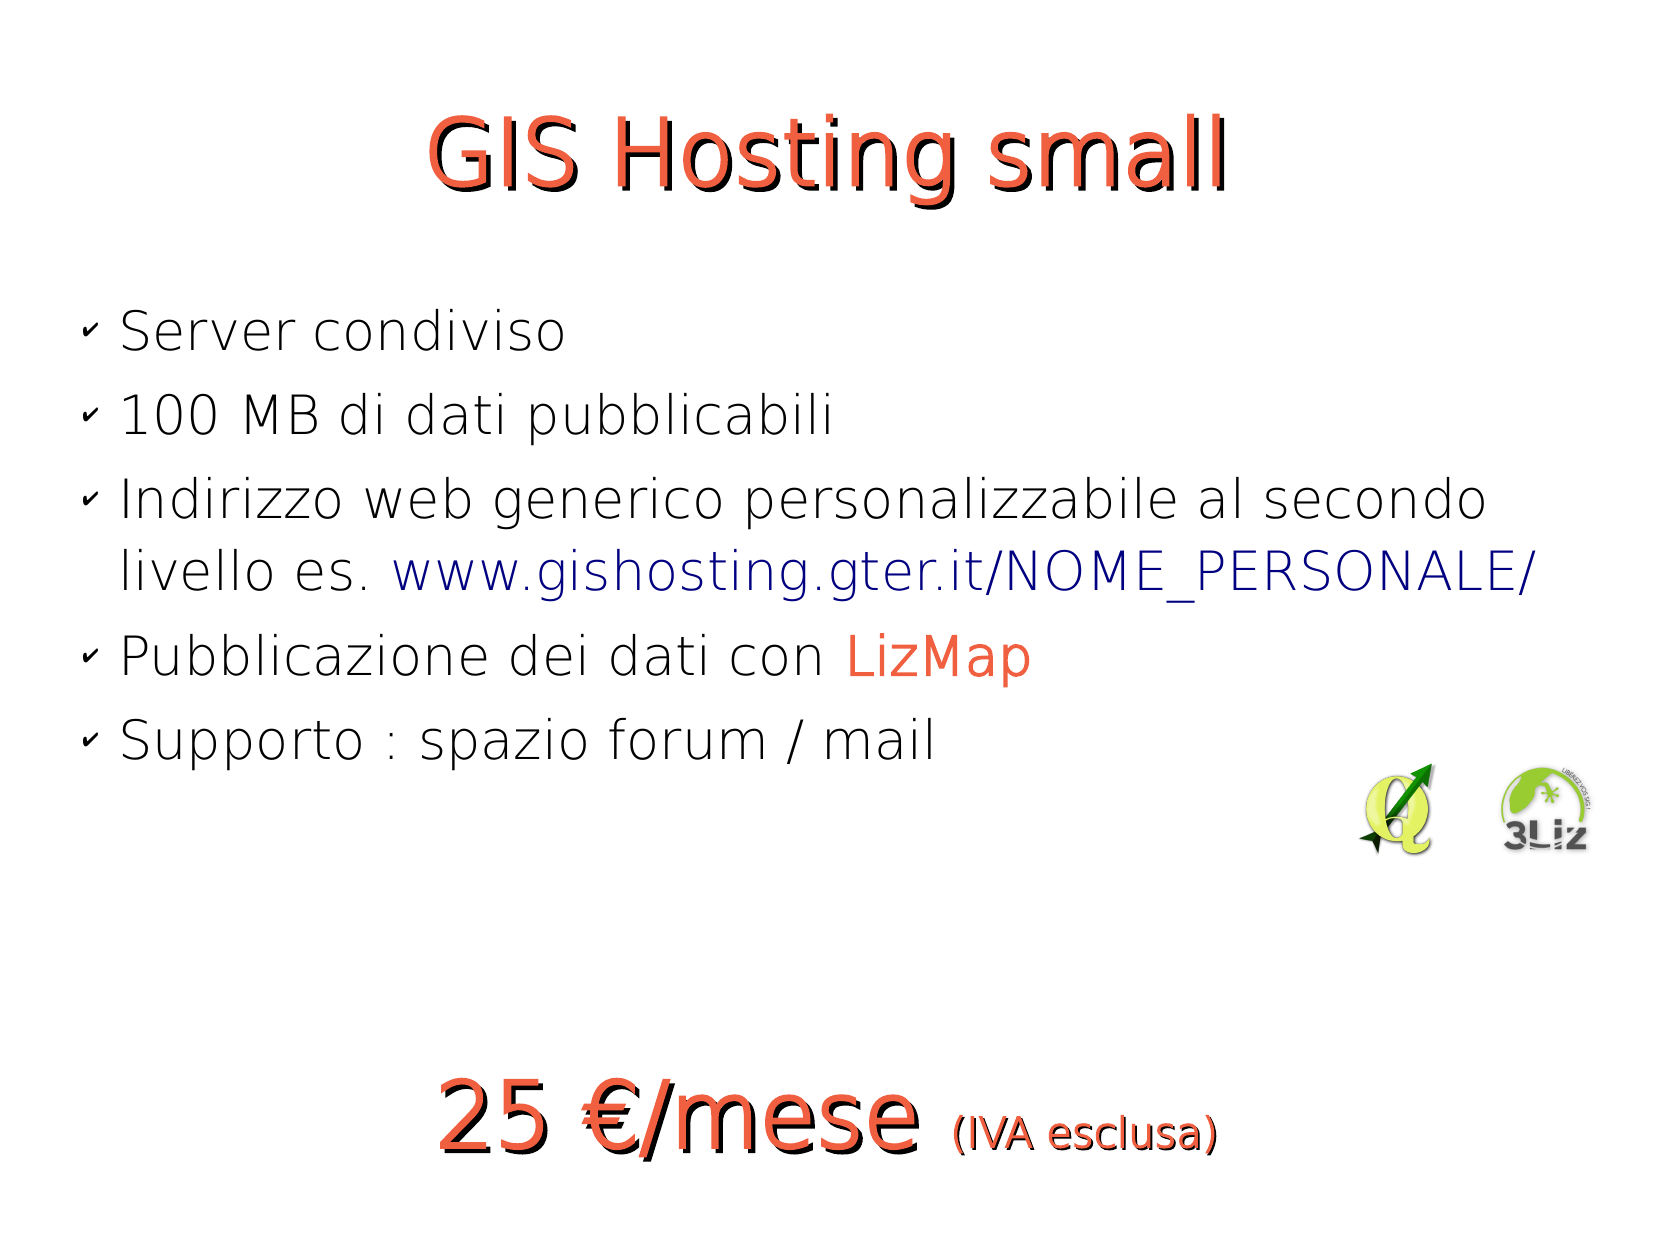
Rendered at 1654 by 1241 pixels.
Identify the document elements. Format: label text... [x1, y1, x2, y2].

subtitle Server condiviso 100 MB di dati pubblicabili Indirizzo web generico personalizzabile al secondo livello es. www.gishosting.gter.it/NOME_PERSONALE/ Pubblicazione dei dati con LizMap Supporto : spazio forum / mail [82, 290, 1571, 1010]
title GIS Hosting small [82, 49, 1571, 257]
picture [1351, 761, 1447, 858]
picture [1498, 761, 1595, 858]
title 25 €/mese (IVA esclusa) [82, 1012, 1571, 1220]
